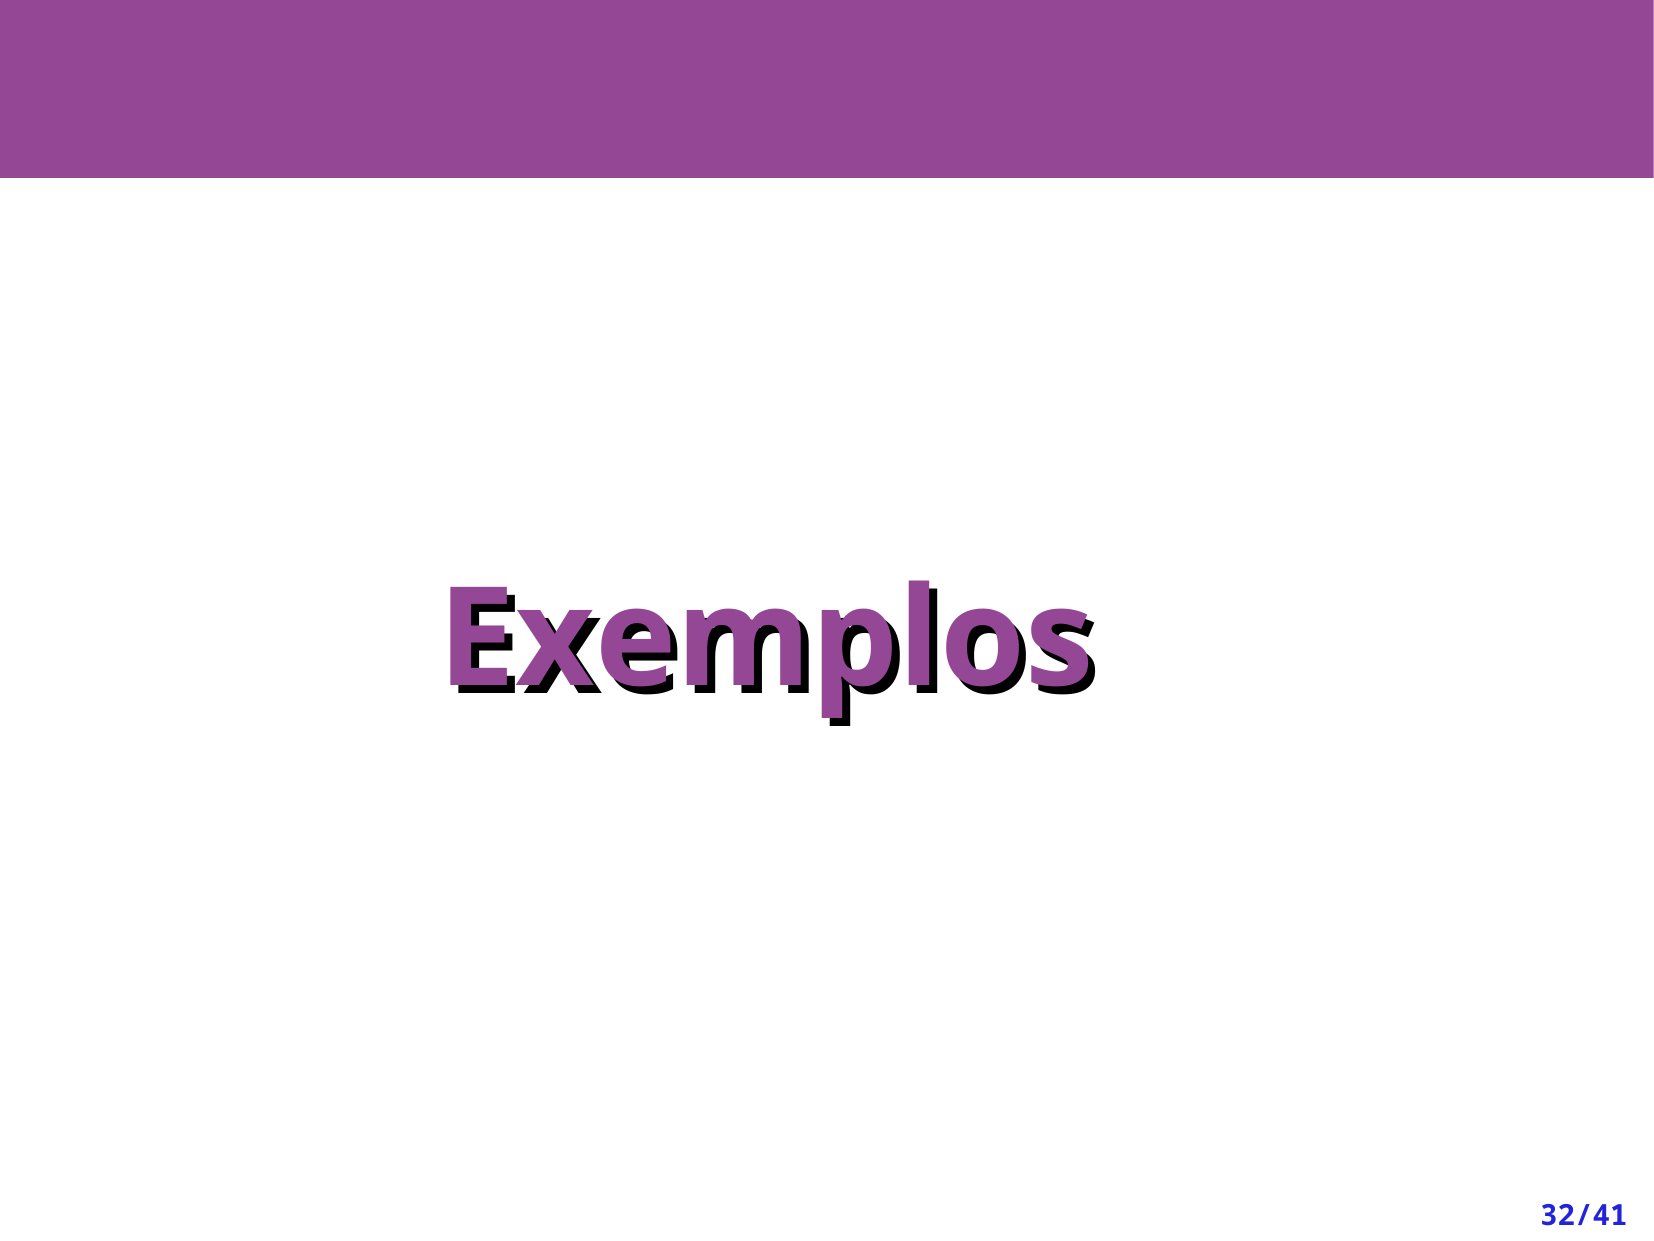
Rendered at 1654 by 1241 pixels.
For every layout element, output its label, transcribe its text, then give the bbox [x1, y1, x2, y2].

text_box Exemplos [424, 531, 1195, 709]
